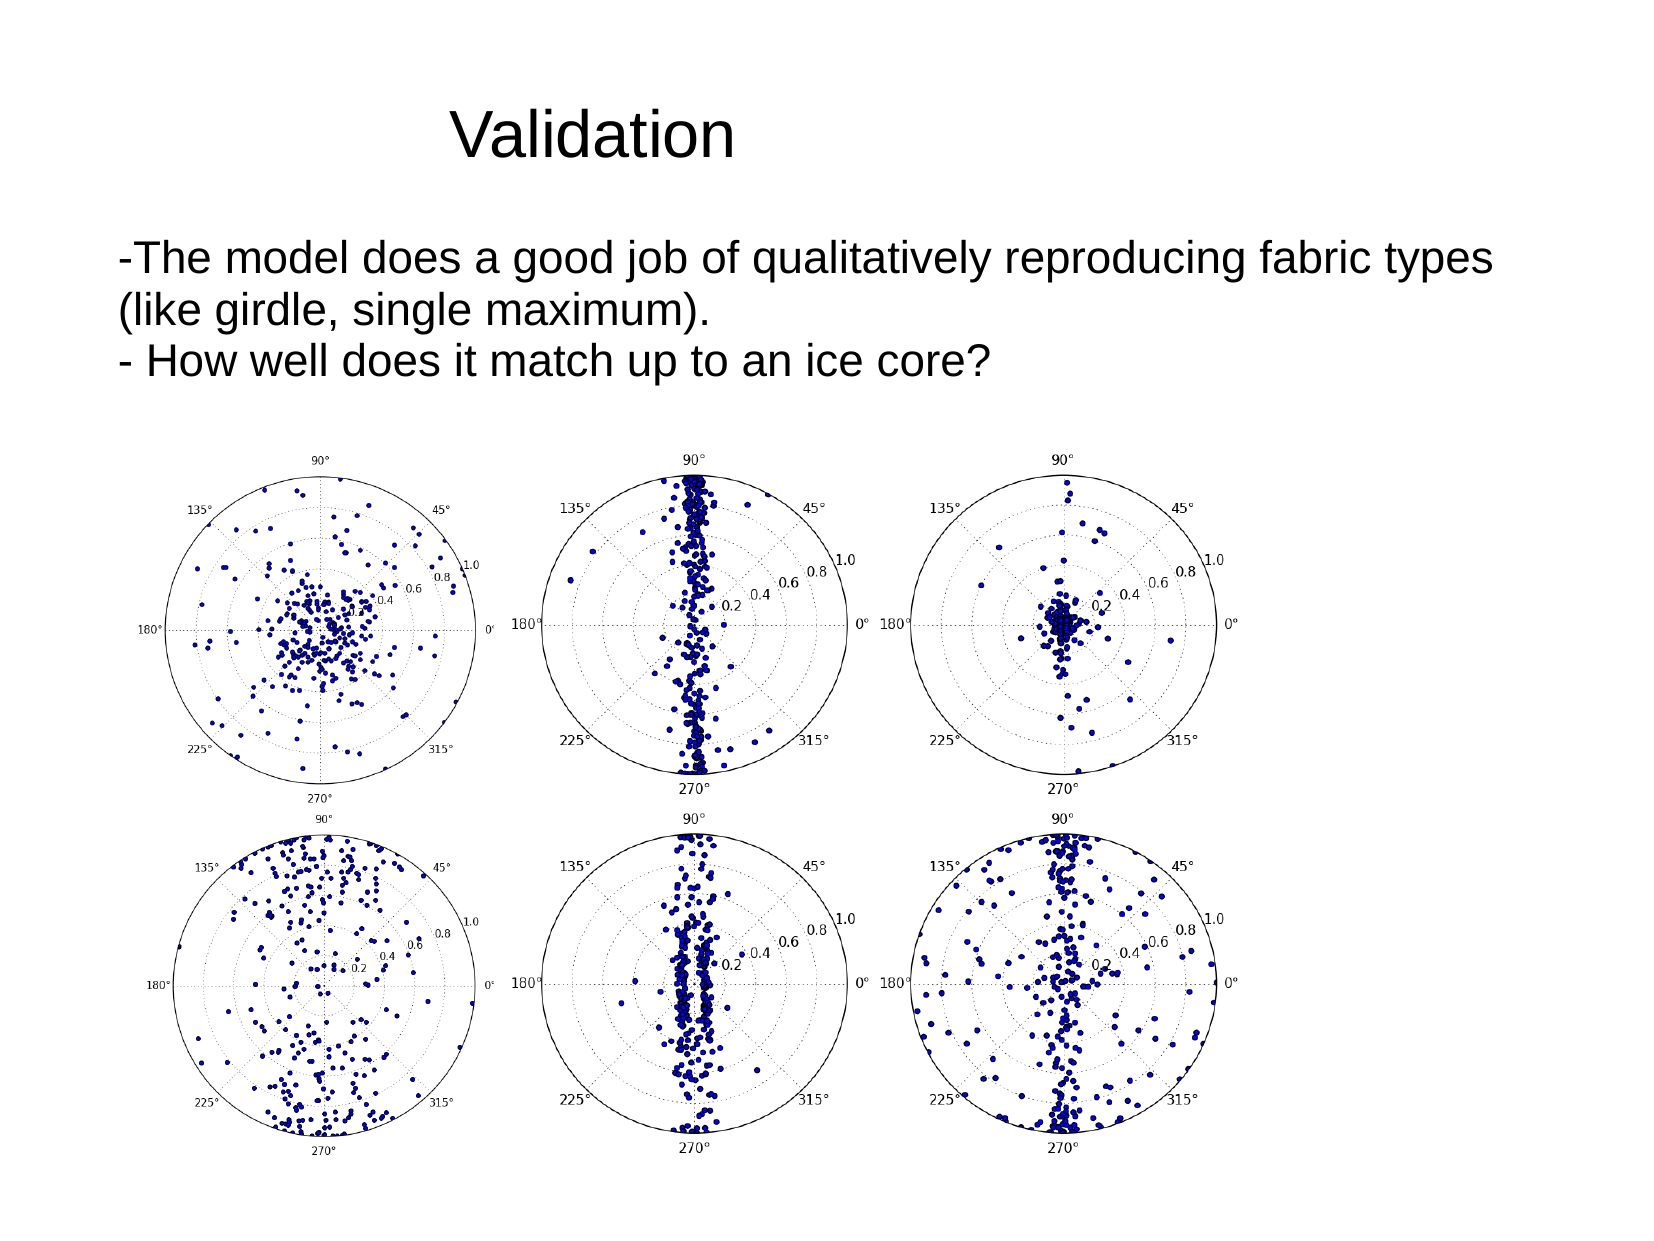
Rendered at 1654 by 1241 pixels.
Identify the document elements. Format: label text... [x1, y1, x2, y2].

text_box -The model does a good job of qualitatively reproducing fabric types (like girdle, single maximum). - How well does it match up to an ice core? [103, 225, 1510, 394]
text_box Validation [435, 90, 754, 180]
picture [132, 393, 1261, 1215]
